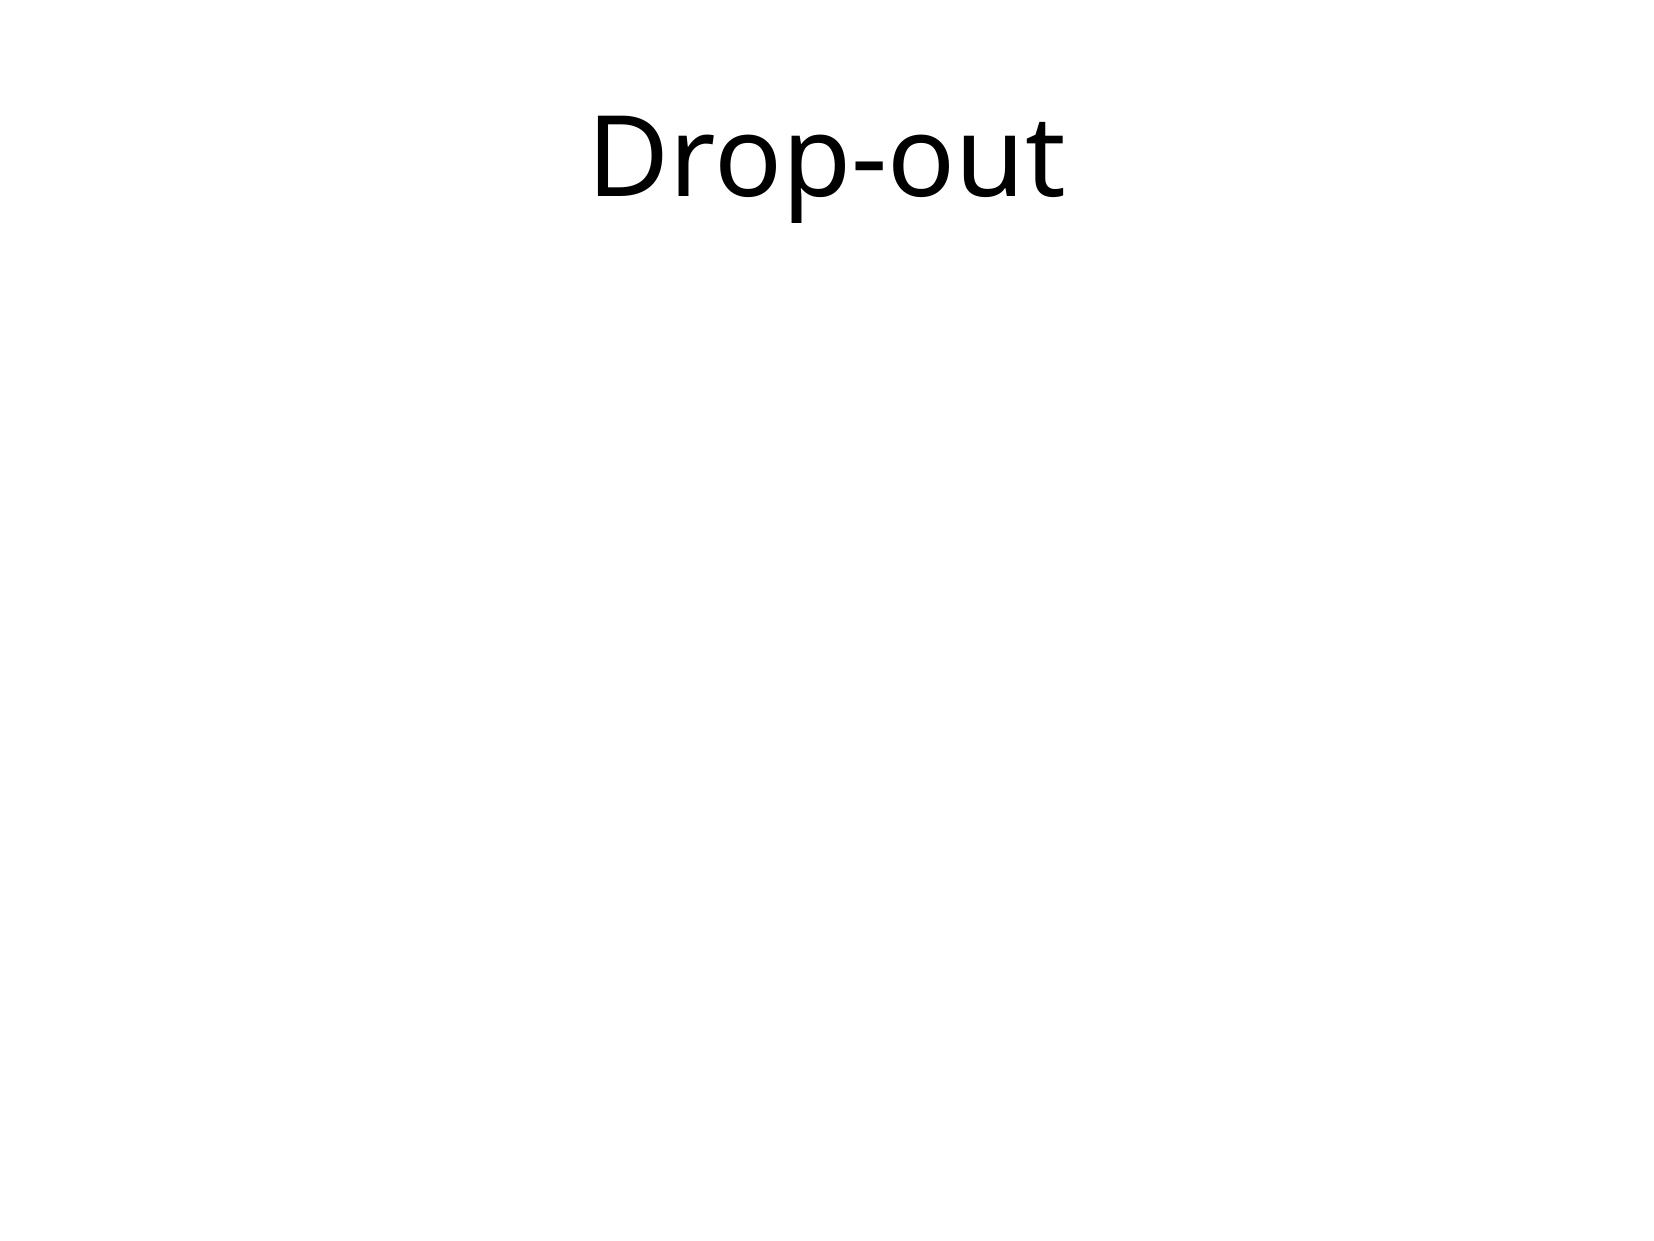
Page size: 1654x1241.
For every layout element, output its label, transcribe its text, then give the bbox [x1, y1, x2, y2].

title Drop-out [82, 49, 1571, 257]
